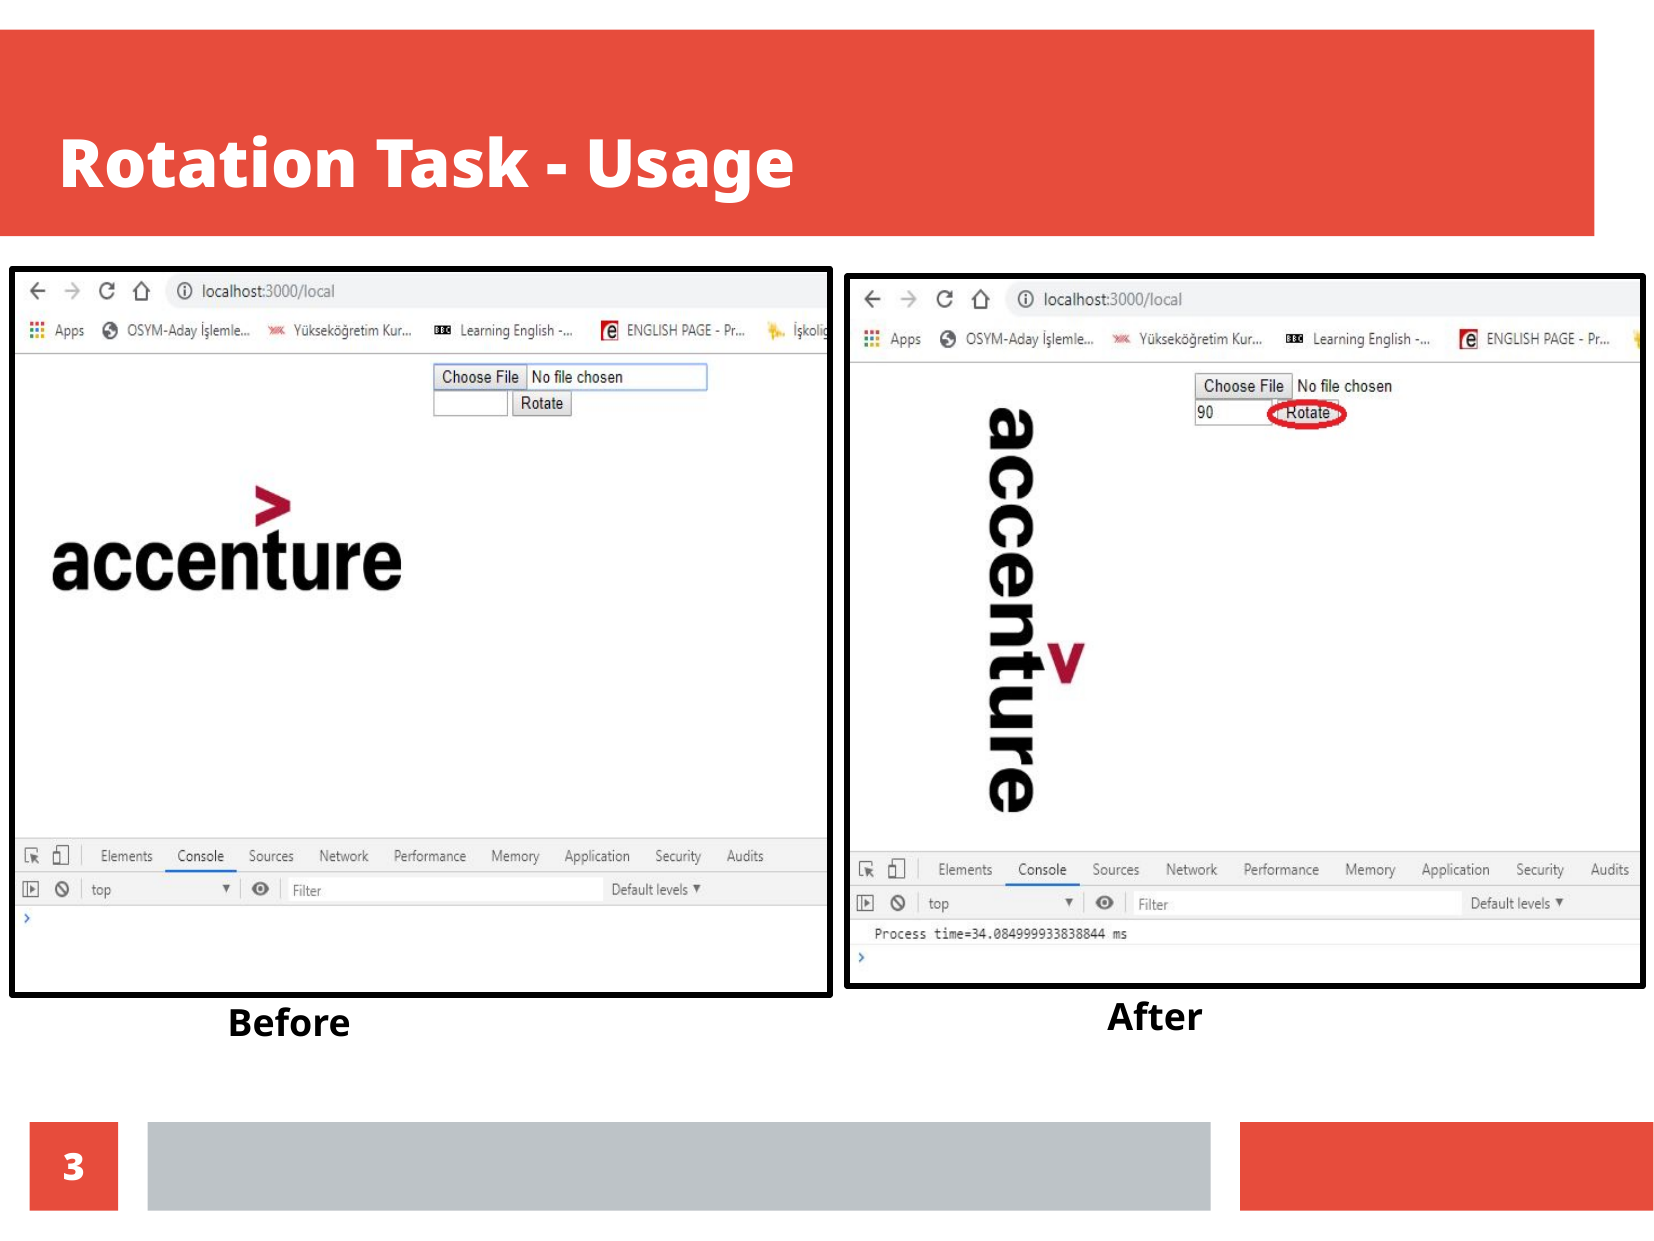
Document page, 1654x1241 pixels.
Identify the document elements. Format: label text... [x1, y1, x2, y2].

picture [850, 279, 1640, 984]
picture [15, 271, 827, 993]
title Rotation Task - Usage [59, 59, 1595, 207]
text_box Before [212, 989, 497, 1052]
text_box After [1092, 983, 1376, 1046]
